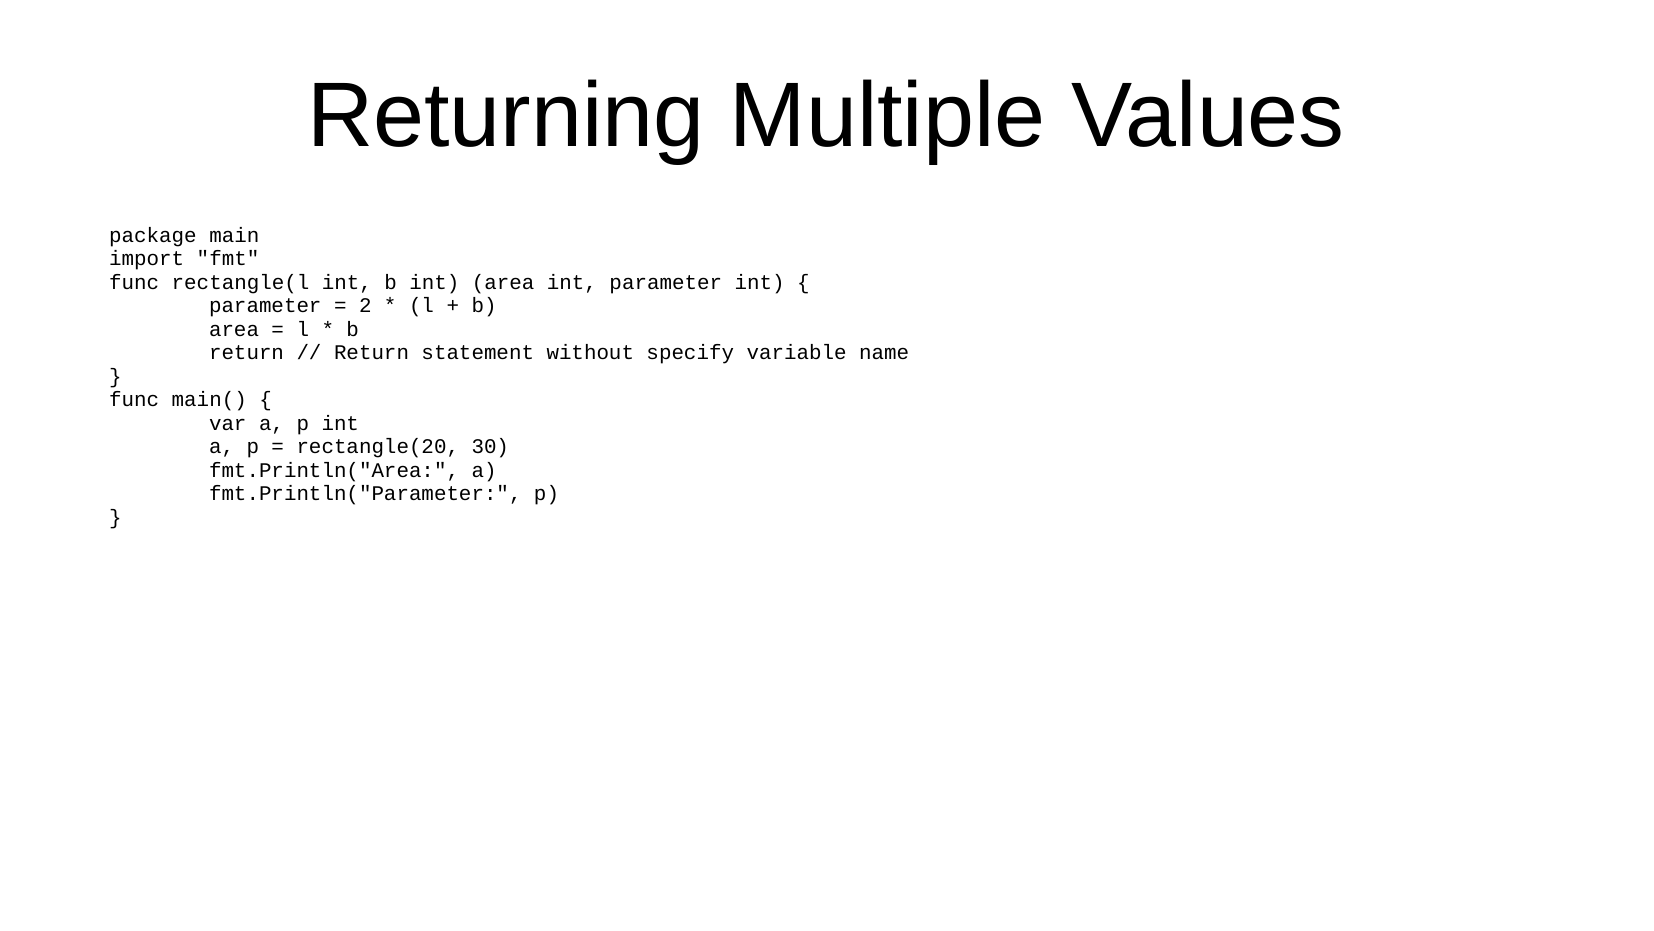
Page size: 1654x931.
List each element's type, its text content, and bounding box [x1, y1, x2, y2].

title Returning Multiple Values [82, 37, 1571, 193]
text_box package main import "fmt" func rectangle(l int, b int) (area int, parameter int) { parameter = 2 * (l + b) area = l * b return // Return statement without specify variable name } func main() { var a, p int a, p = rectangle(20, 30) fmt.Println("Area:", a) fmt.Println("Parameter:", p) } [94, 217, 1489, 745]
